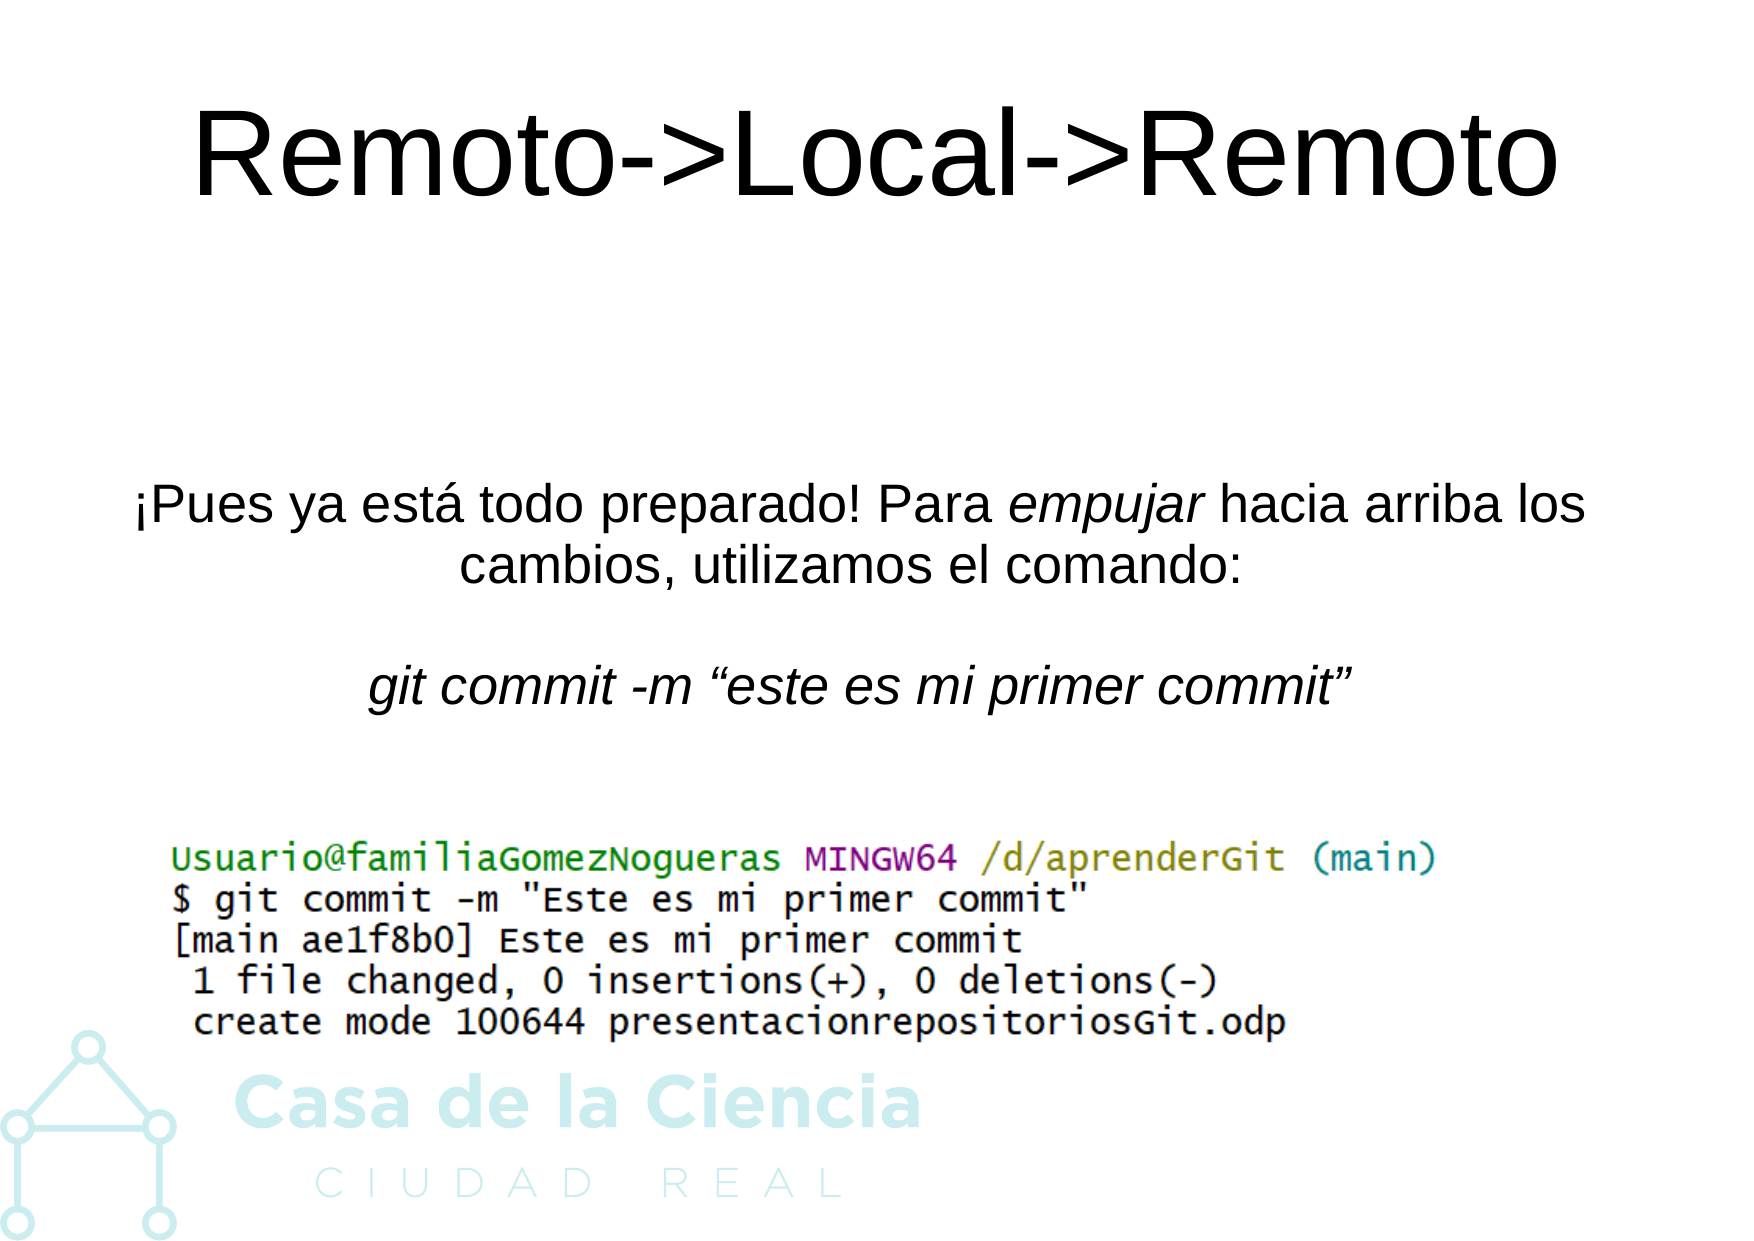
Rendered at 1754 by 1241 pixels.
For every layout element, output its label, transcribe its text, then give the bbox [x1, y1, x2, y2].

title Remoto->Local->Remoto [87, 49, 1667, 257]
subtitle ¡Pues ya está todo preparado! Para empujar hacia arriba los cambios, utilizamos el comando: git commit -m “este es mi primer commit” [70, 259, 1650, 1052]
picture [169, 838, 1512, 1055]
